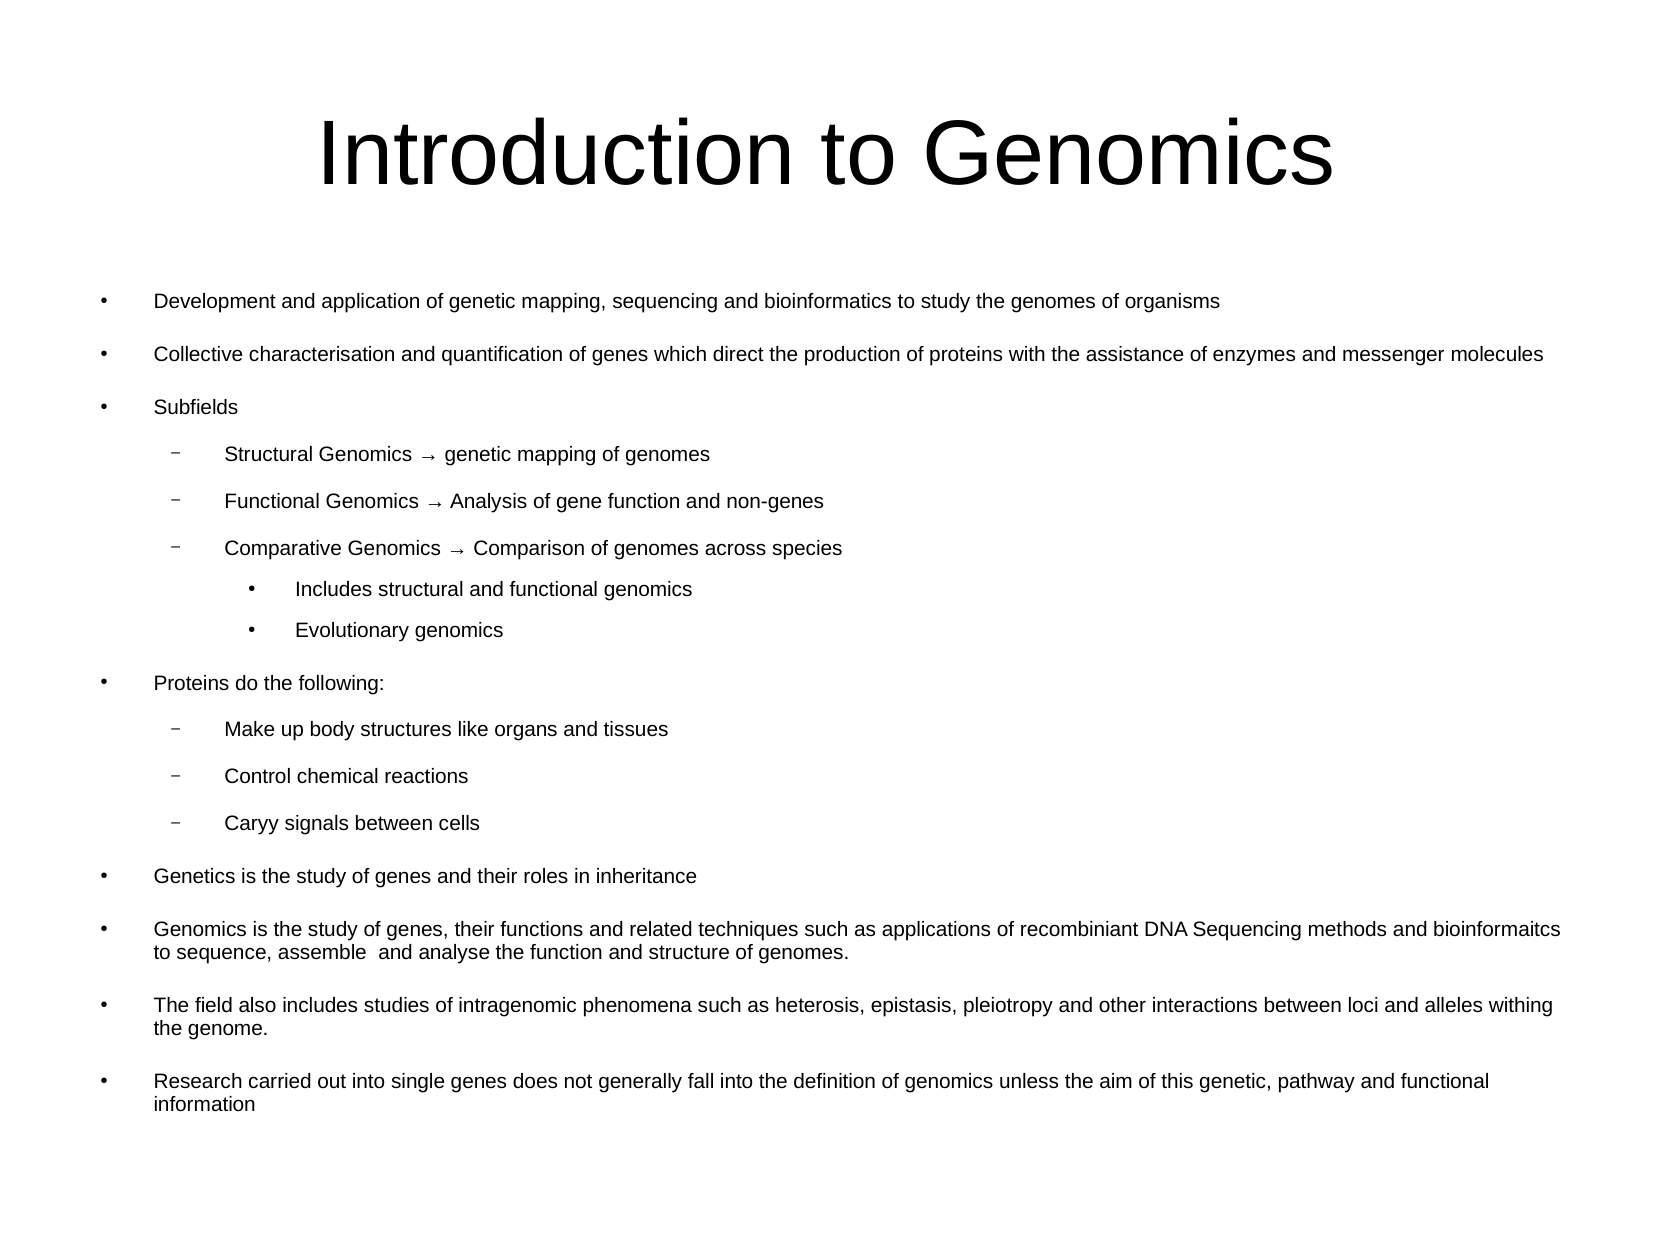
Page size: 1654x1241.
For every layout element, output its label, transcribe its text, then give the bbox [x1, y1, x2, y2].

title Introduction to Genomics [82, 49, 1571, 257]
list Development and application of genetic mapping, sequencing and bioinformatics to study the genomes of organisms Collective characterisation and quantification of genes which direct the production of proteins with the assistance of enzymes and messenger molecules Subfields Structural Genomics → genetic mapping of genomes Functional Genomics → Analysis of gene function and non-genes Comparative Genomics → Comparison of genomes across species Includes structural and functional genomics Evolutionary genomics Proteins do the following: Make up body structures like organs and tissues Control chemical reactions Caryy signals between cells Genetics is the study of genes and their roles in inheritance Genomics is the study of genes, their functions and related techniques such as applications of recombiniant DNA Sequencing methods and bioinformaitcs to sequence, assemble and analyse the function and structure of genomes. The field also includes studies of intragenomic phenomena such as heterosis, epistasis, pleiotropy and other interactions between loci and alleles withing the genome. Research carried out into single genes does not generally fall into the definition of genomics unless the aim of this genetic, pathway and functional information [82, 290, 1571, 1229]
